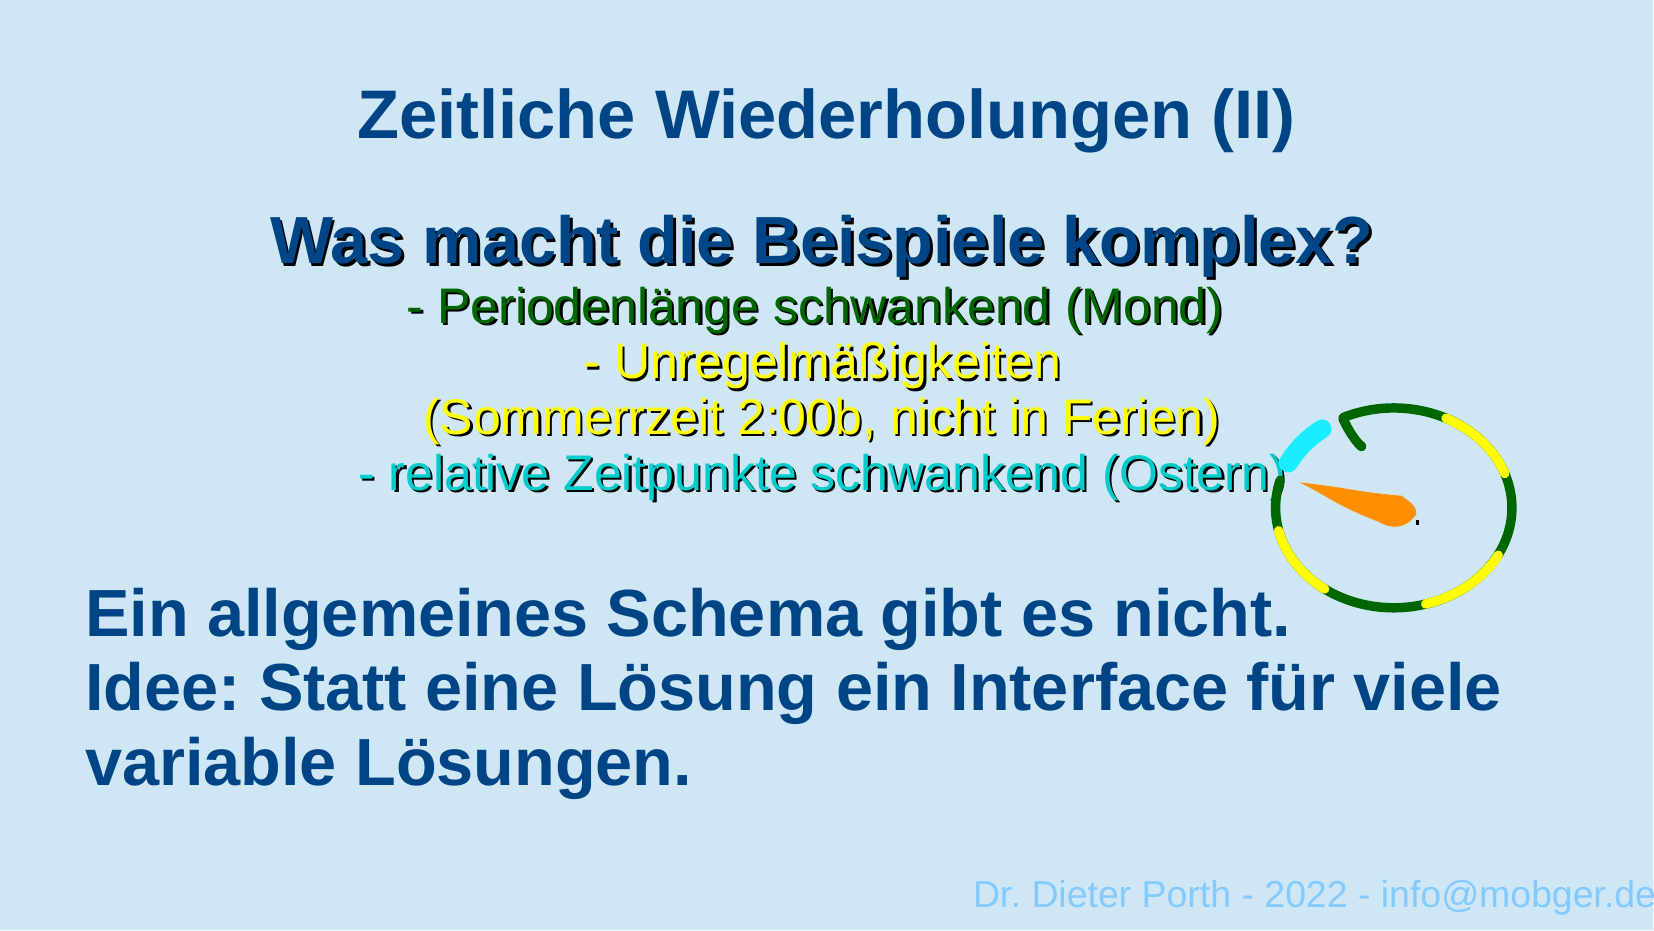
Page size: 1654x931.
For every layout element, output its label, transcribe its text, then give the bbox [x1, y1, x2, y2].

picture [1240, 377, 1548, 638]
title Zeitliche Wiederholungen (II) [82, 37, 1571, 193]
subtitle Was macht die Beispiele komplex? - Periodenlänge schwankend (Mond) - Unregelmäßigkeiten (Sommerrzeit 2:00b, nicht in Ferien) - relative Zeitpunkte schwankend (Ostern) Ein allgemeines Schema gibt es nicht. Idee: Statt eine Lösung ein Interface für viele variable Lösungen. [85, 193, 1560, 815]
title Dr. Dieter Porth - 2022 - info@mobger.de [958, 859, 1654, 931]
